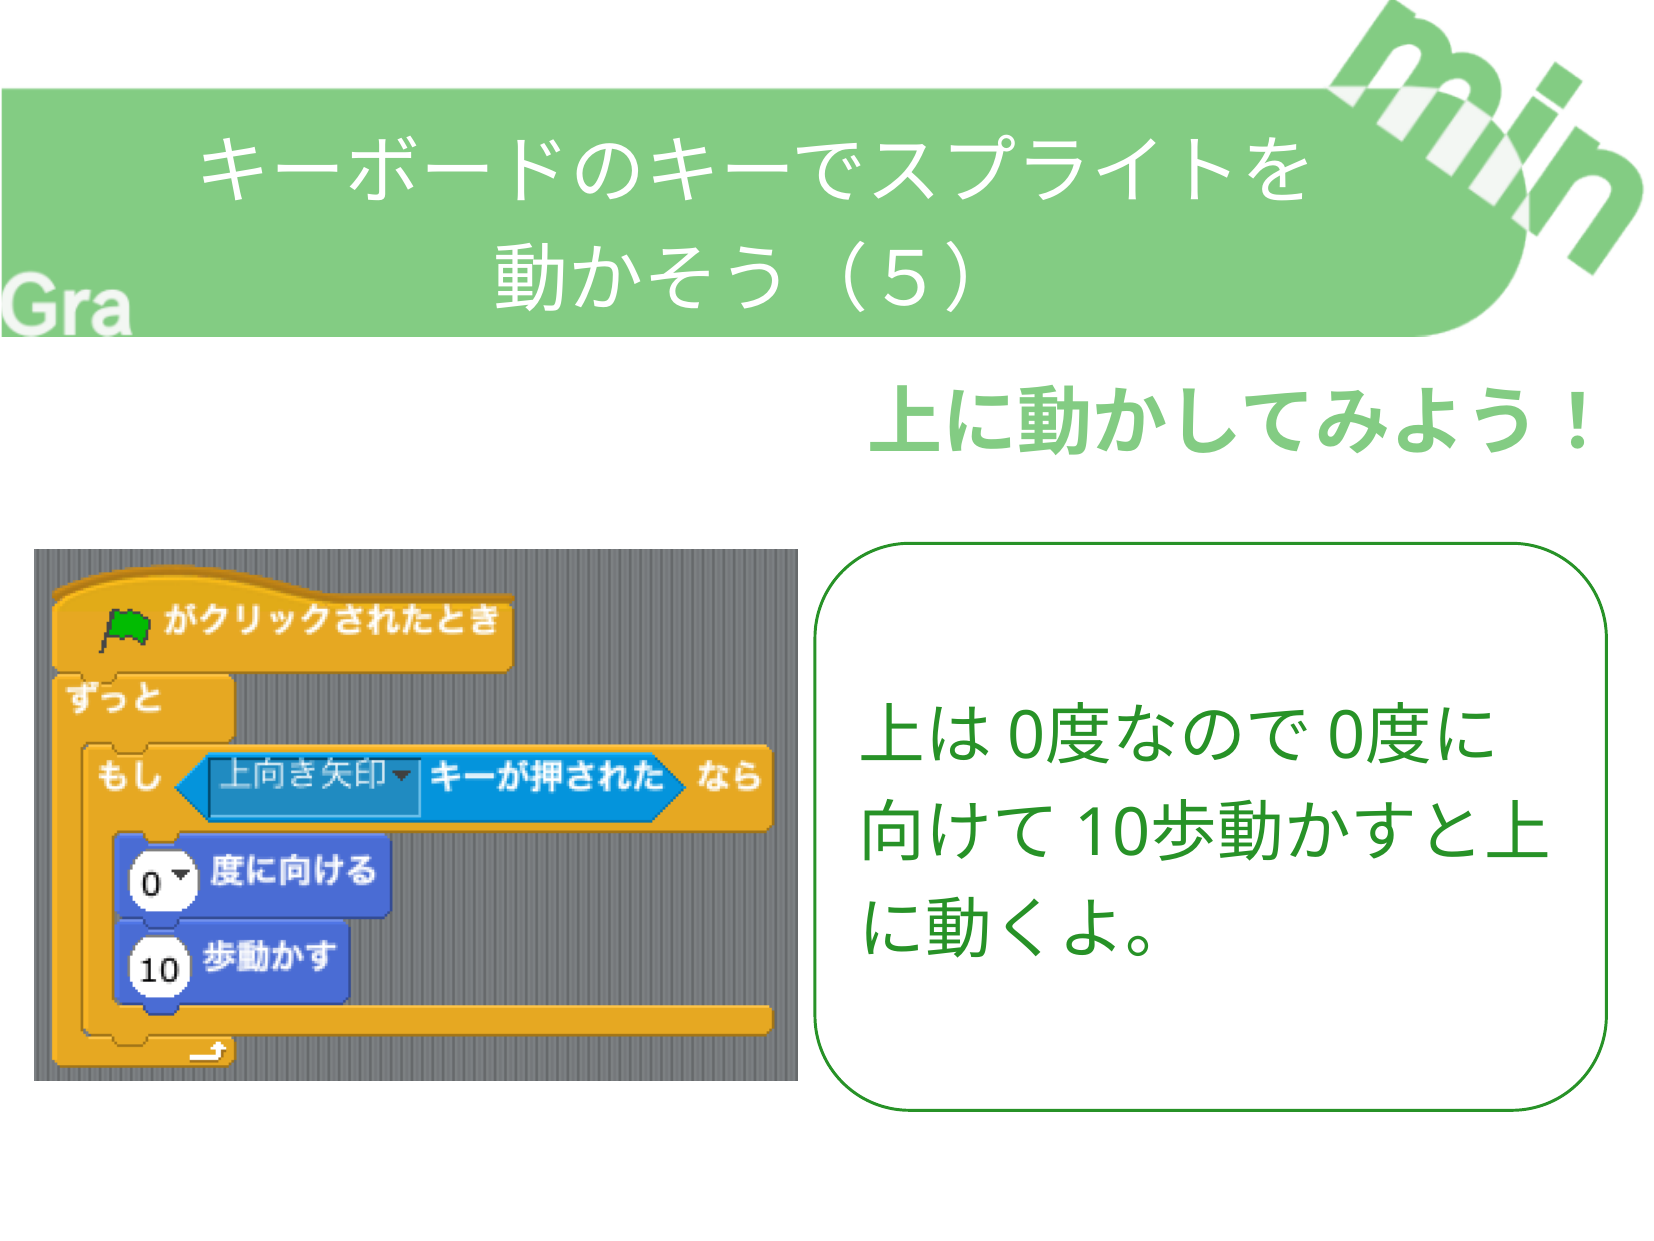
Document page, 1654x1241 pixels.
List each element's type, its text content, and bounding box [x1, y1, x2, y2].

picture [34, 549, 798, 1081]
picture [1, 0, 1654, 337]
text_box 上に動かしてみよう！ [35, 354, 1630, 481]
text_box 上は 0度なので 0度に向けて 10歩動かすと上に動くよ。 [814, 543, 1607, 1111]
title キーボードのキーでスプライトを 動かそう（５） [11, 113, 1501, 324]
